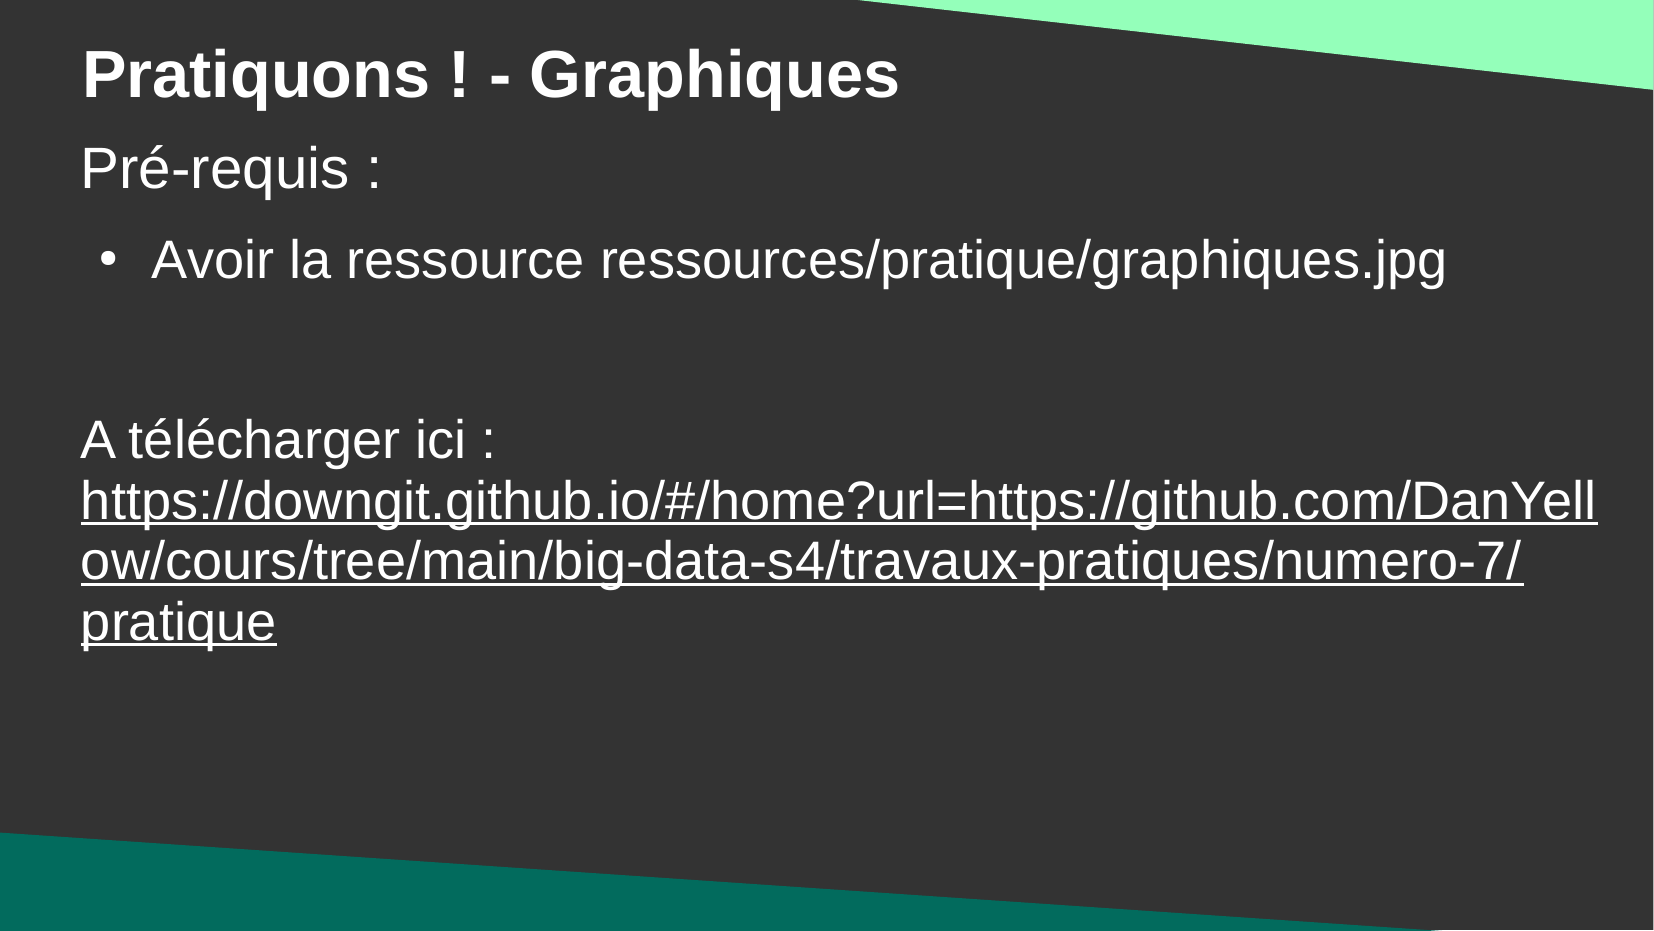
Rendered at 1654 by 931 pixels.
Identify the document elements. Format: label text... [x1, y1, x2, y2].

list Pré-requis : Avoir la ressource ressources/pratique/graphiques.jpg A télécharger ici : https://downgit.github.io/#/home?url=https://github.com/DanYellow/cours/tree/main/big-data-s4/travaux-pratiques/numero-7/pratique [80, 135, 1620, 709]
title Pratiquons ! - Graphiques [82, 37, 1571, 114]
text_box [857, 0, 1654, 90]
